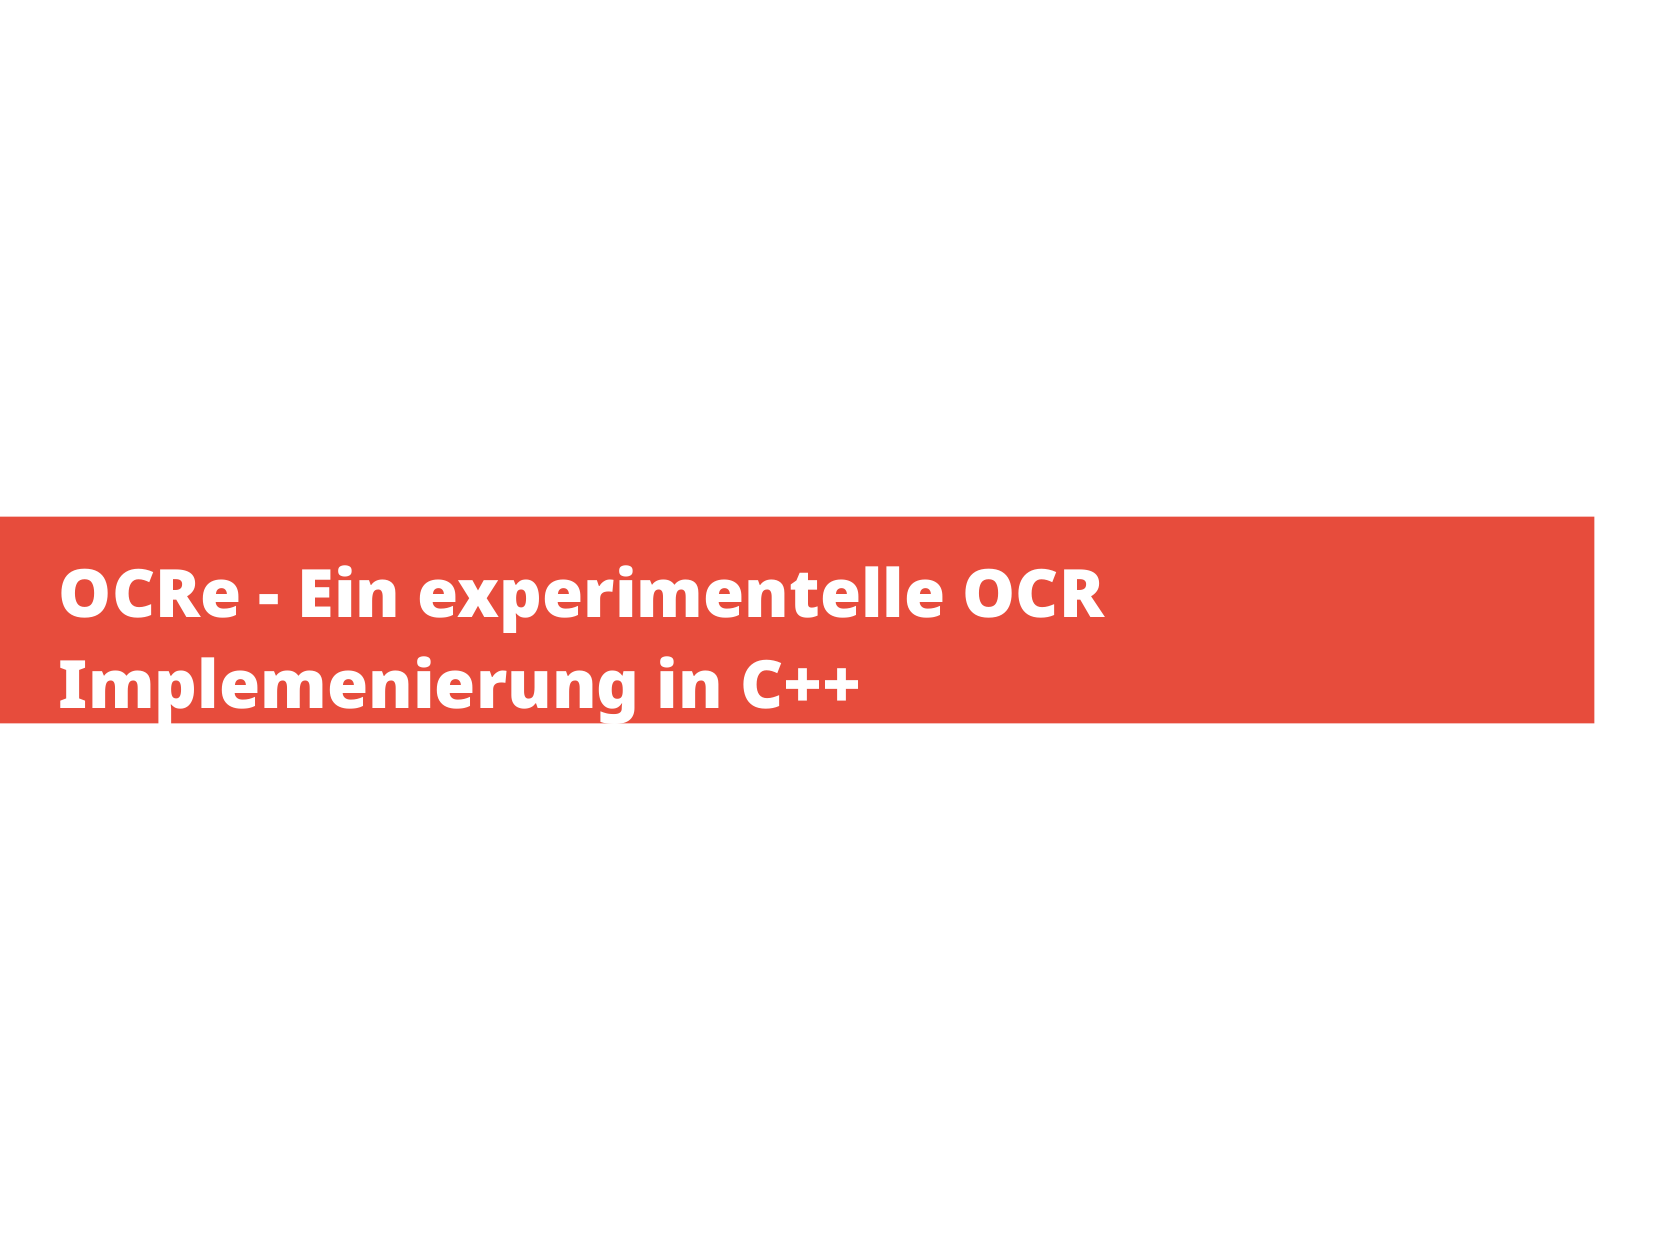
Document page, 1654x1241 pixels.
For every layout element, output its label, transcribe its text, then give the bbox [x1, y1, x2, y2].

title OCRe - Ein experimentelle OCR Implemenierung in C++ [59, 546, 1595, 694]
